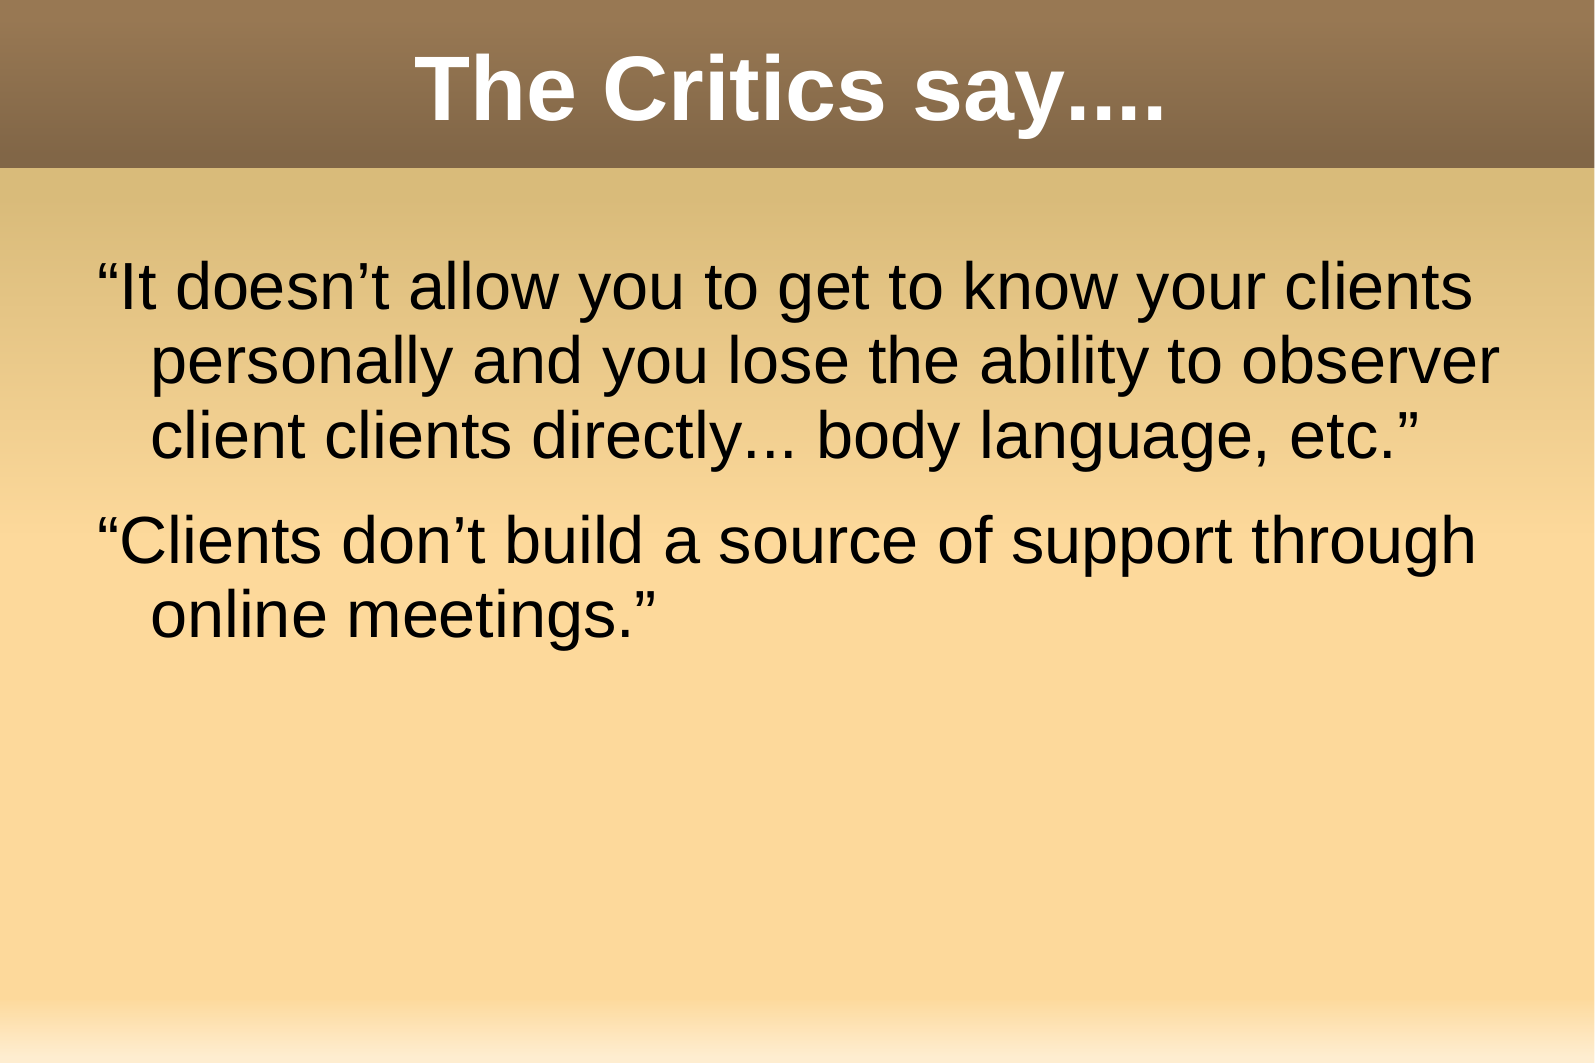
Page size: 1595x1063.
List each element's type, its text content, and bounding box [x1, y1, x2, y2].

title The Critics say.... [74, 7, 1510, 171]
list “It doesn’t allow you to get to know your clients personally and you lose the ability to observer client clients directly... body language, etc.” “Clients don’t build a source of support through online meetings.” [79, 248, 1515, 936]
picture [0, 0, 1595, 1063]
